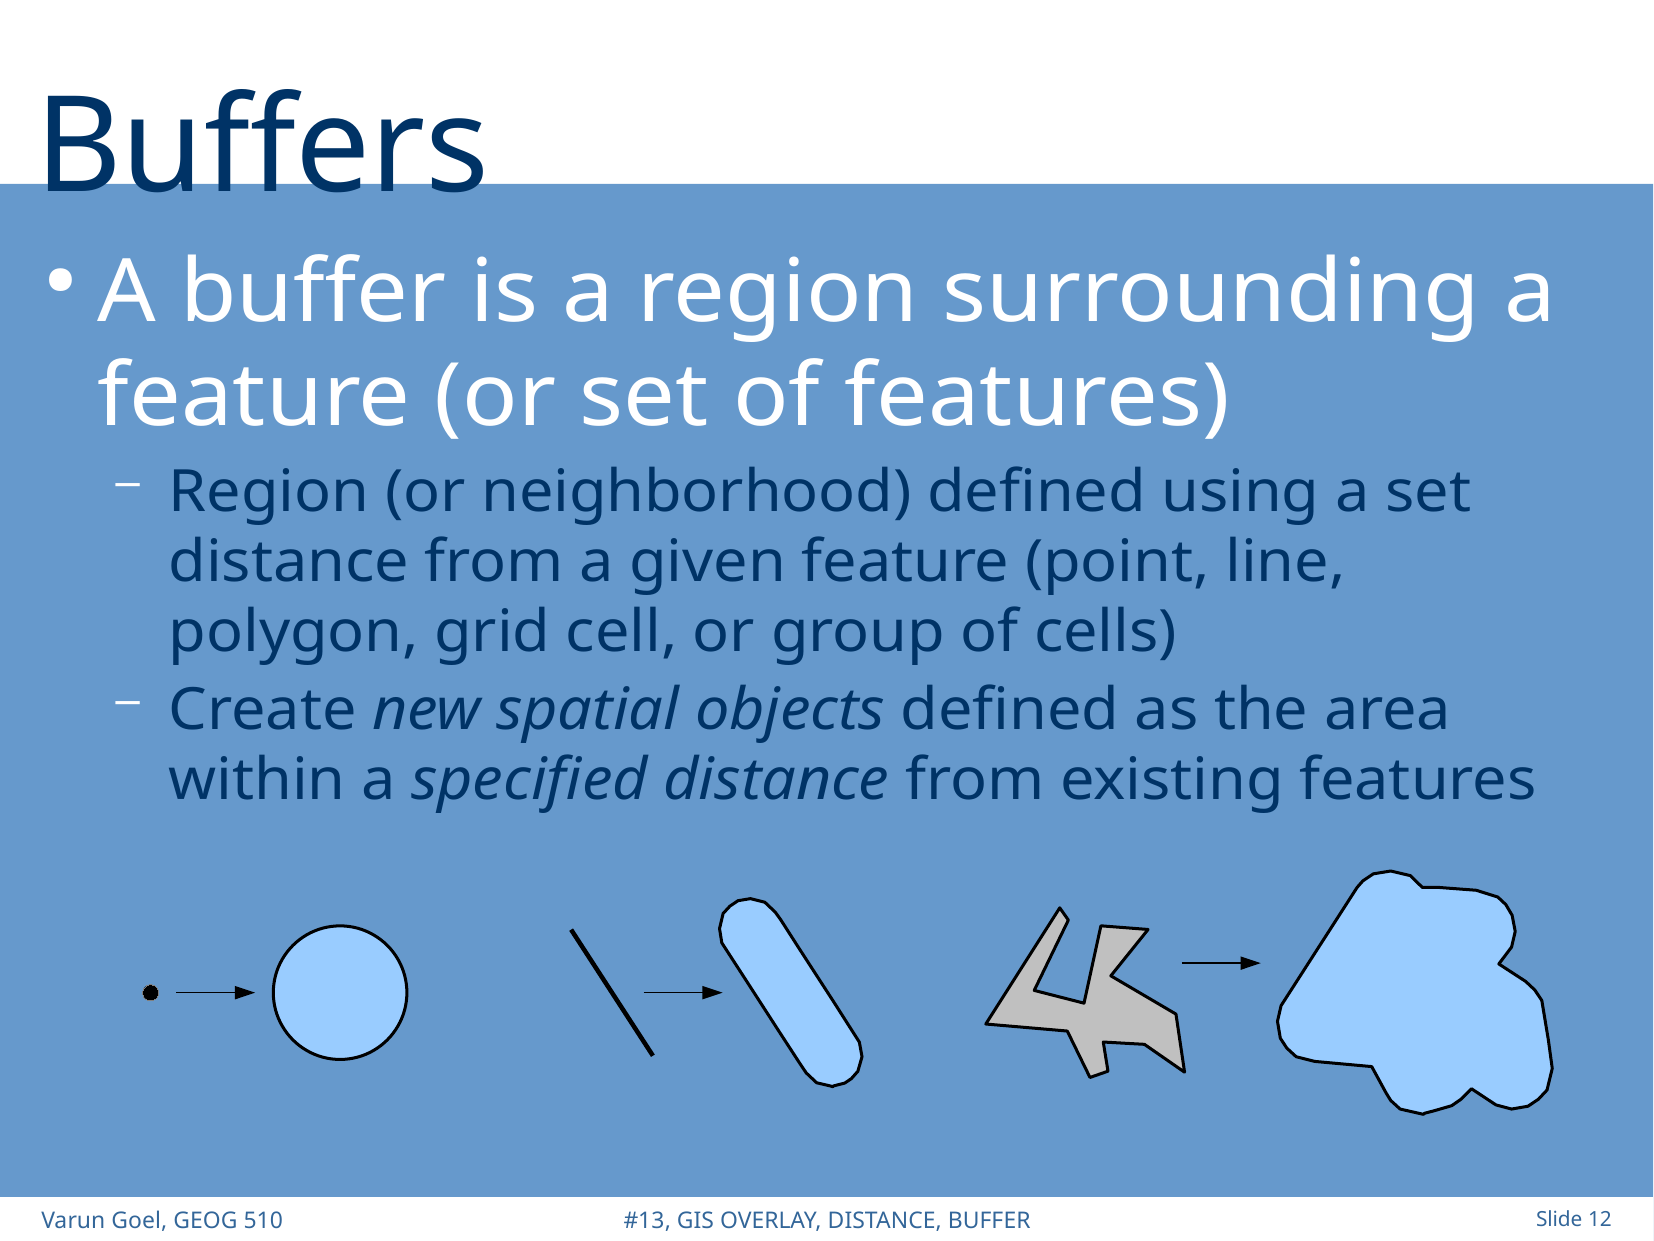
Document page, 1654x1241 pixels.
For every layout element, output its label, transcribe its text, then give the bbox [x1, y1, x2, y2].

text_box [985, 907, 1185, 1078]
text_box [1277, 871, 1553, 1115]
text_box [142, 984, 159, 1001]
text_box [719, 898, 863, 1087]
text_box [273, 925, 407, 1060]
title Buffers [35, 35, 1573, 237]
list A buffer is a region surrounding a feature (or set of features) Region (or neighborhood) defined using a set distance from a given feature (point, line, polygon, grid cell, or group of cells) Create new spatial objects defined as the area within a specified distance from existing features [26, 237, 1601, 1156]
